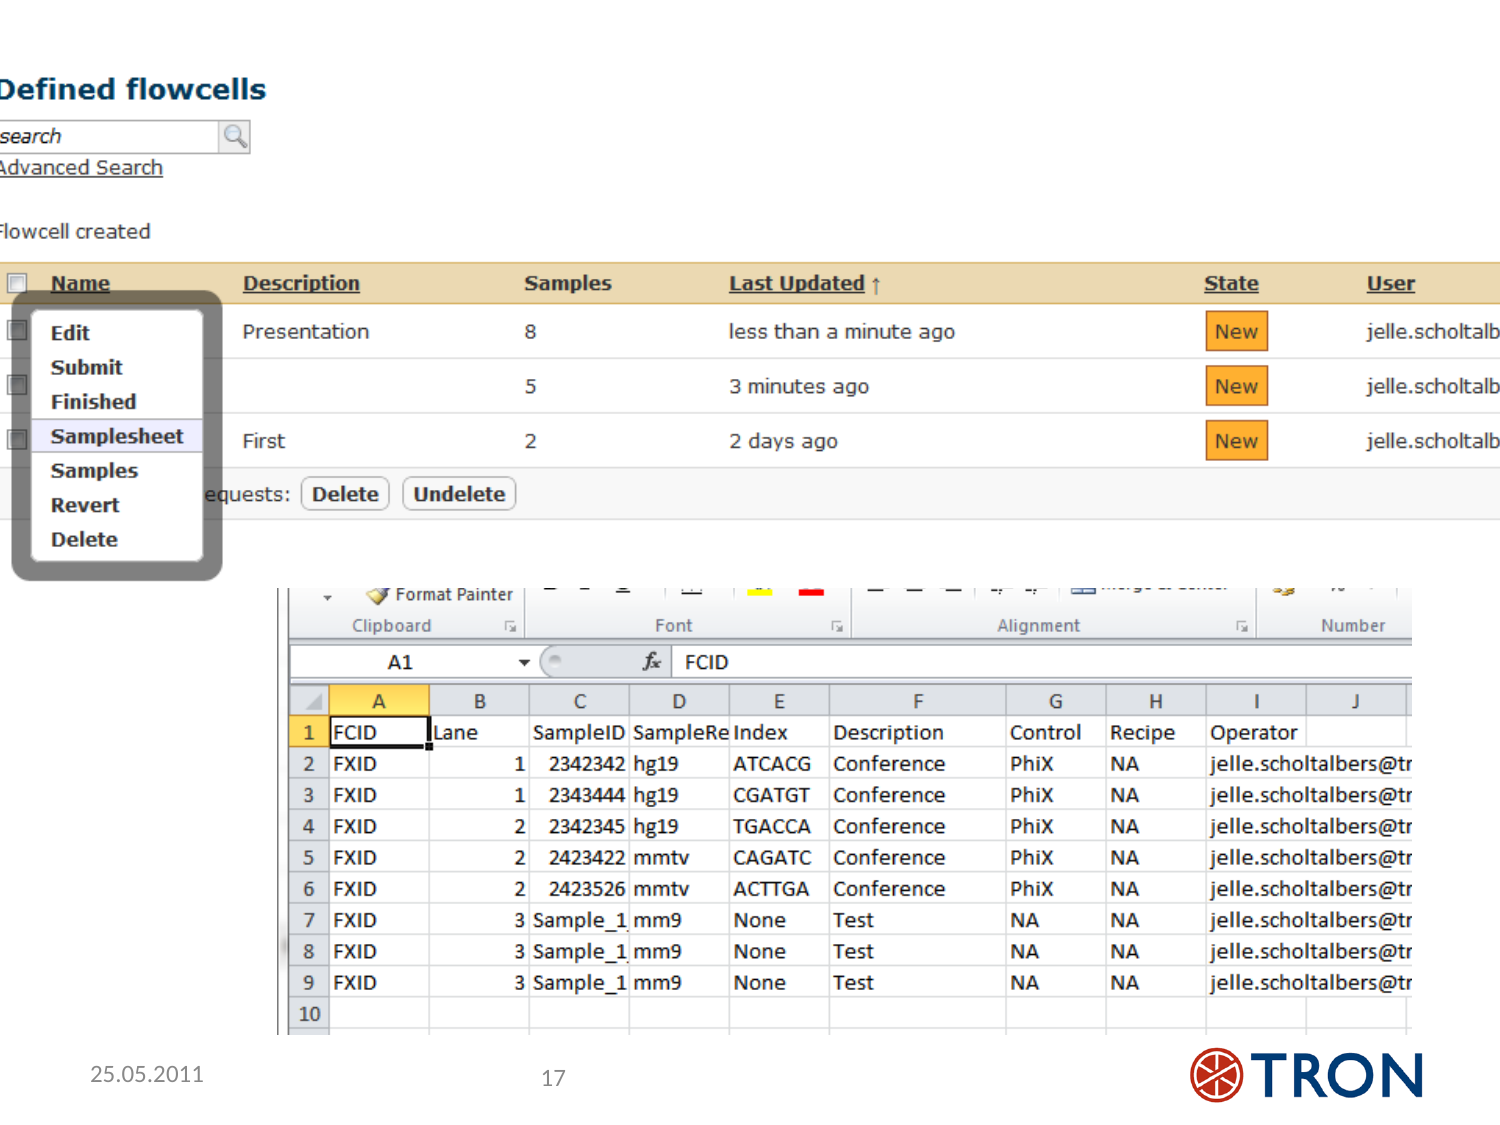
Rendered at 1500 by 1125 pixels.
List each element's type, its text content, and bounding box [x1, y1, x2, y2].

picture [0, 65, 1500, 1035]
text_box 25.05.2011 [75, 1042, 426, 1103]
text_box [525, 1046, 876, 1107]
